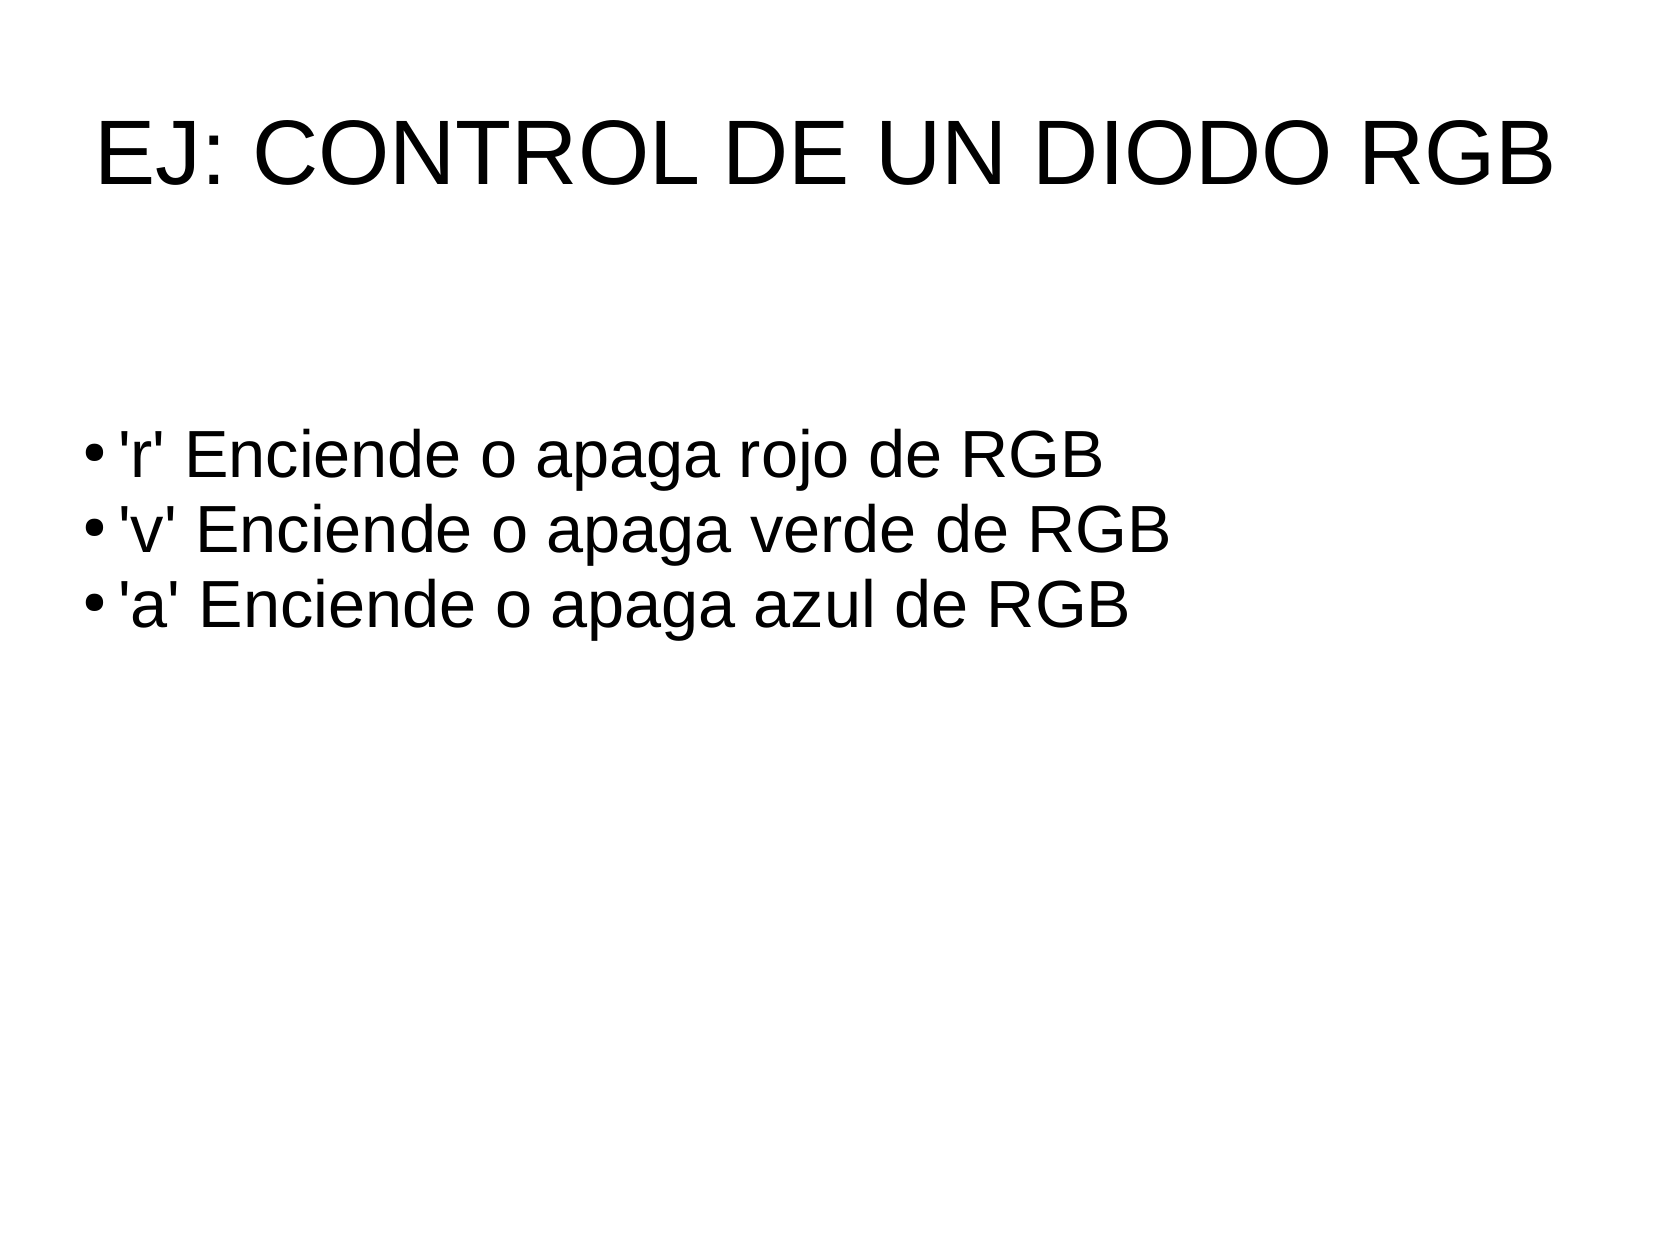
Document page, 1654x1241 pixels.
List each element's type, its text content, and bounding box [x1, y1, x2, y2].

subtitle 'r' Enciende o apaga rojo de RGB 'v' Enciende o apaga verde de RGB 'a' Enciende o apaga azul de RGB [82, 49, 1571, 1010]
